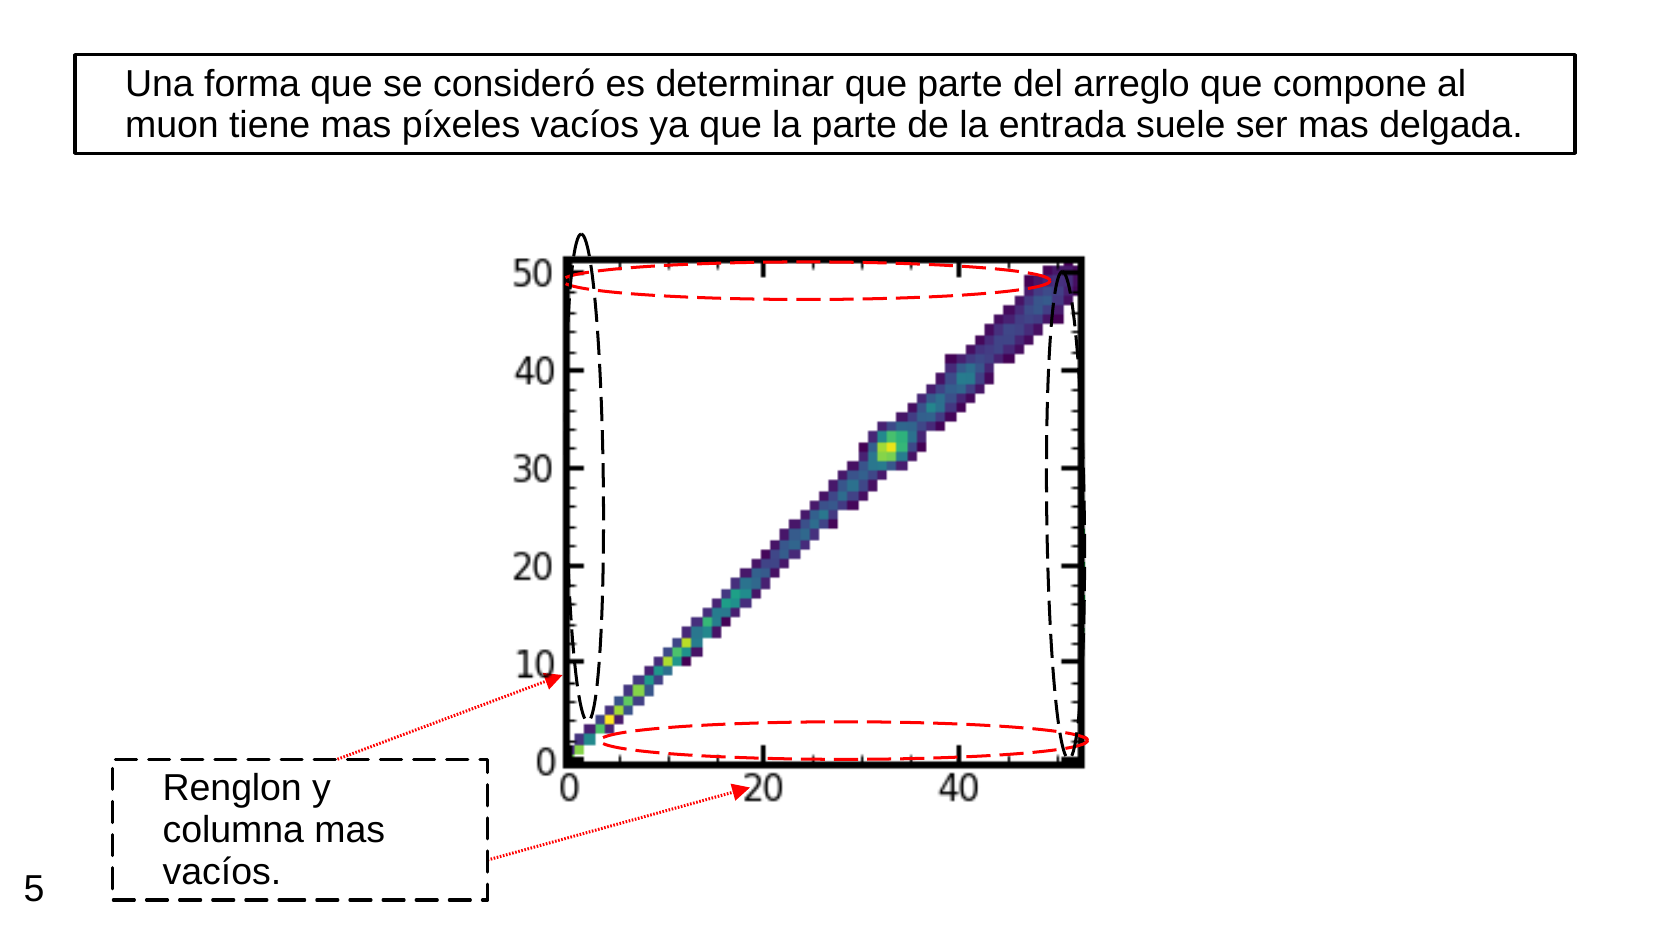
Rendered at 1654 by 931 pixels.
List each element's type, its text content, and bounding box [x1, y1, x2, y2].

text_box Una forma que se consideró es determinar que parte del arreglo que compone al muon tiene mas píxeles vacíos ya que la parte de la entrada suele ser mas delgada. [75, 54, 1576, 154]
text_box [562, 234, 1051, 722]
picture [496, 243, 1097, 826]
text_box <number> [8, 860, 638, 931]
text_box [599, 271, 1088, 760]
text_box Renglon y columna mas vacíos. [112, 759, 488, 901]
